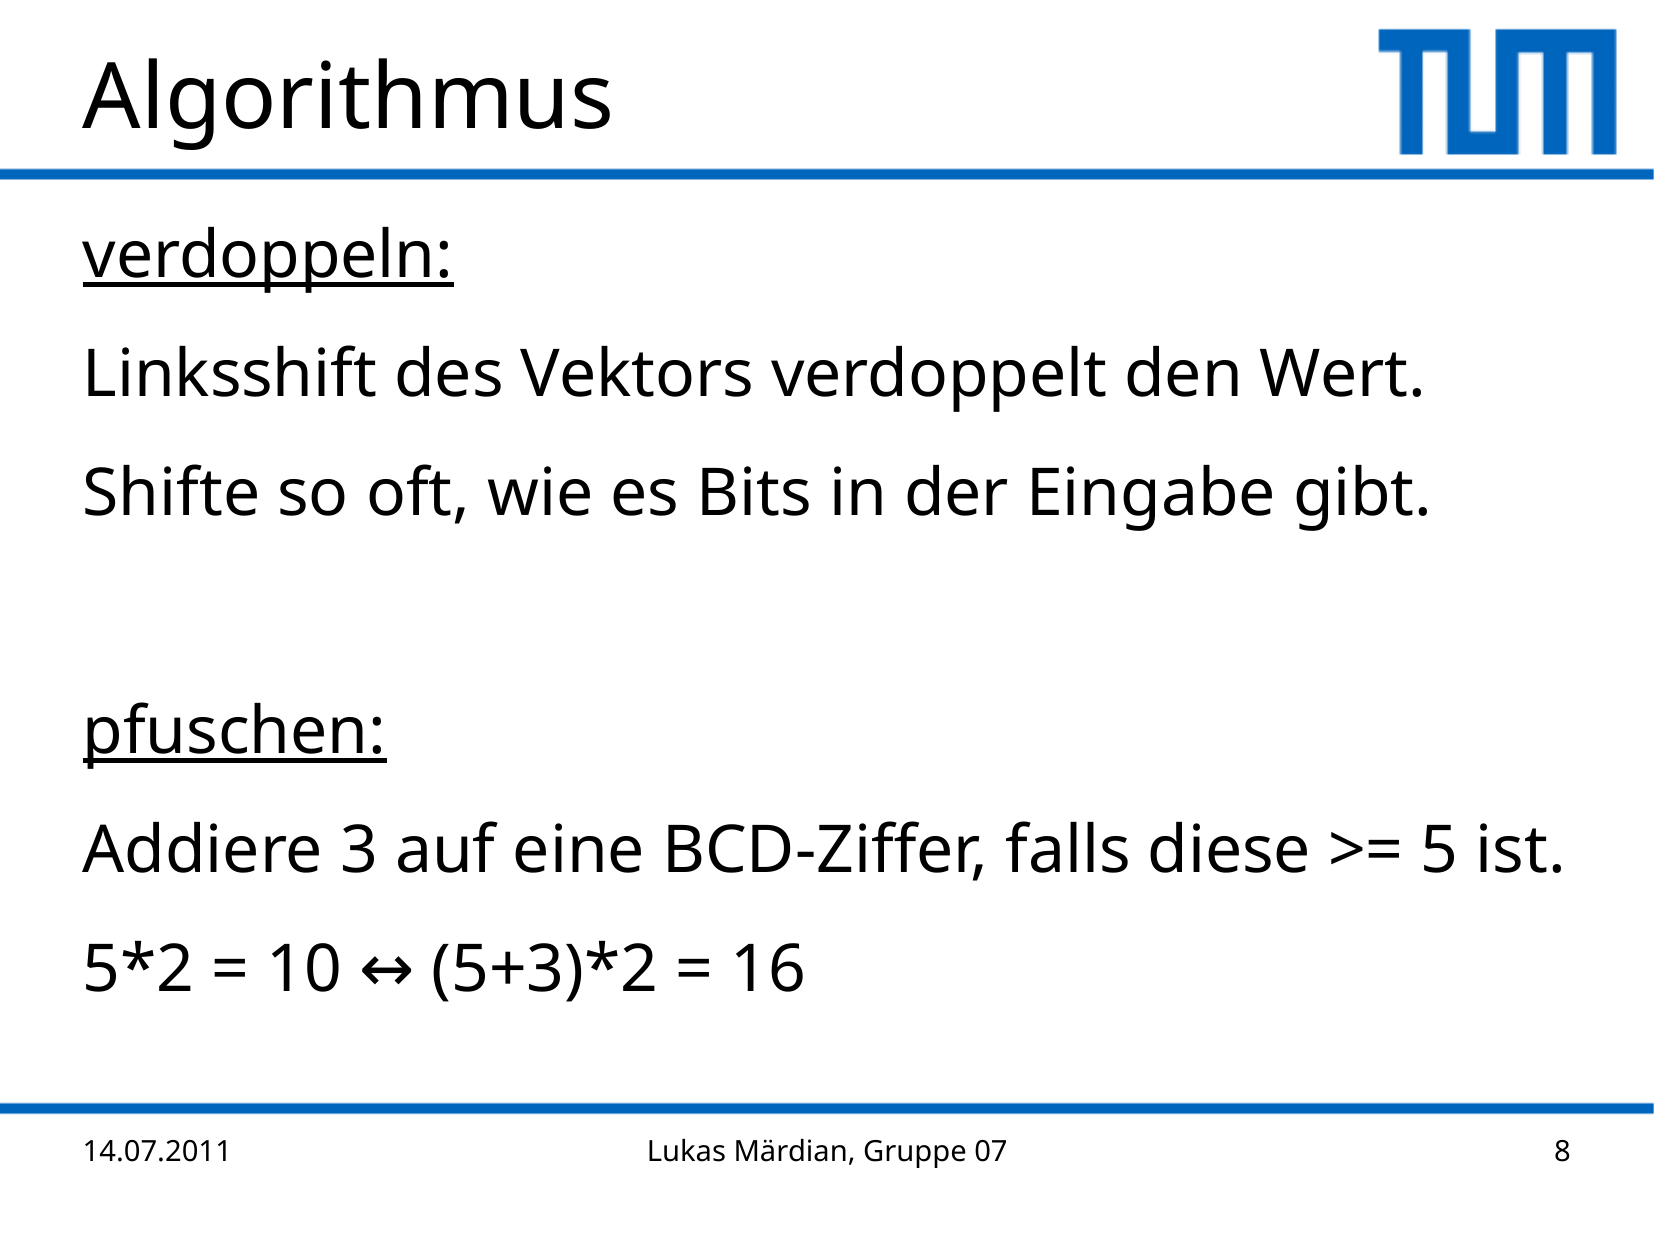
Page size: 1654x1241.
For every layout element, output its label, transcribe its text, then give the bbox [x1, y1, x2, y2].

title Algorithmus [82, 41, 1359, 145]
list verdoppeln: Linksshift des Vektors verdoppelt den Wert. Shifte so oft, wie es Bits in der Eingabe gibt. pfuschen: Addiere 3 auf eine BCD-Ziffer, falls diese >= 5 ist. 5*2 = 10 ↔ (5+3)*2 = 16 [82, 206, 1571, 1026]
picture [0, 0, 1654, 1241]
